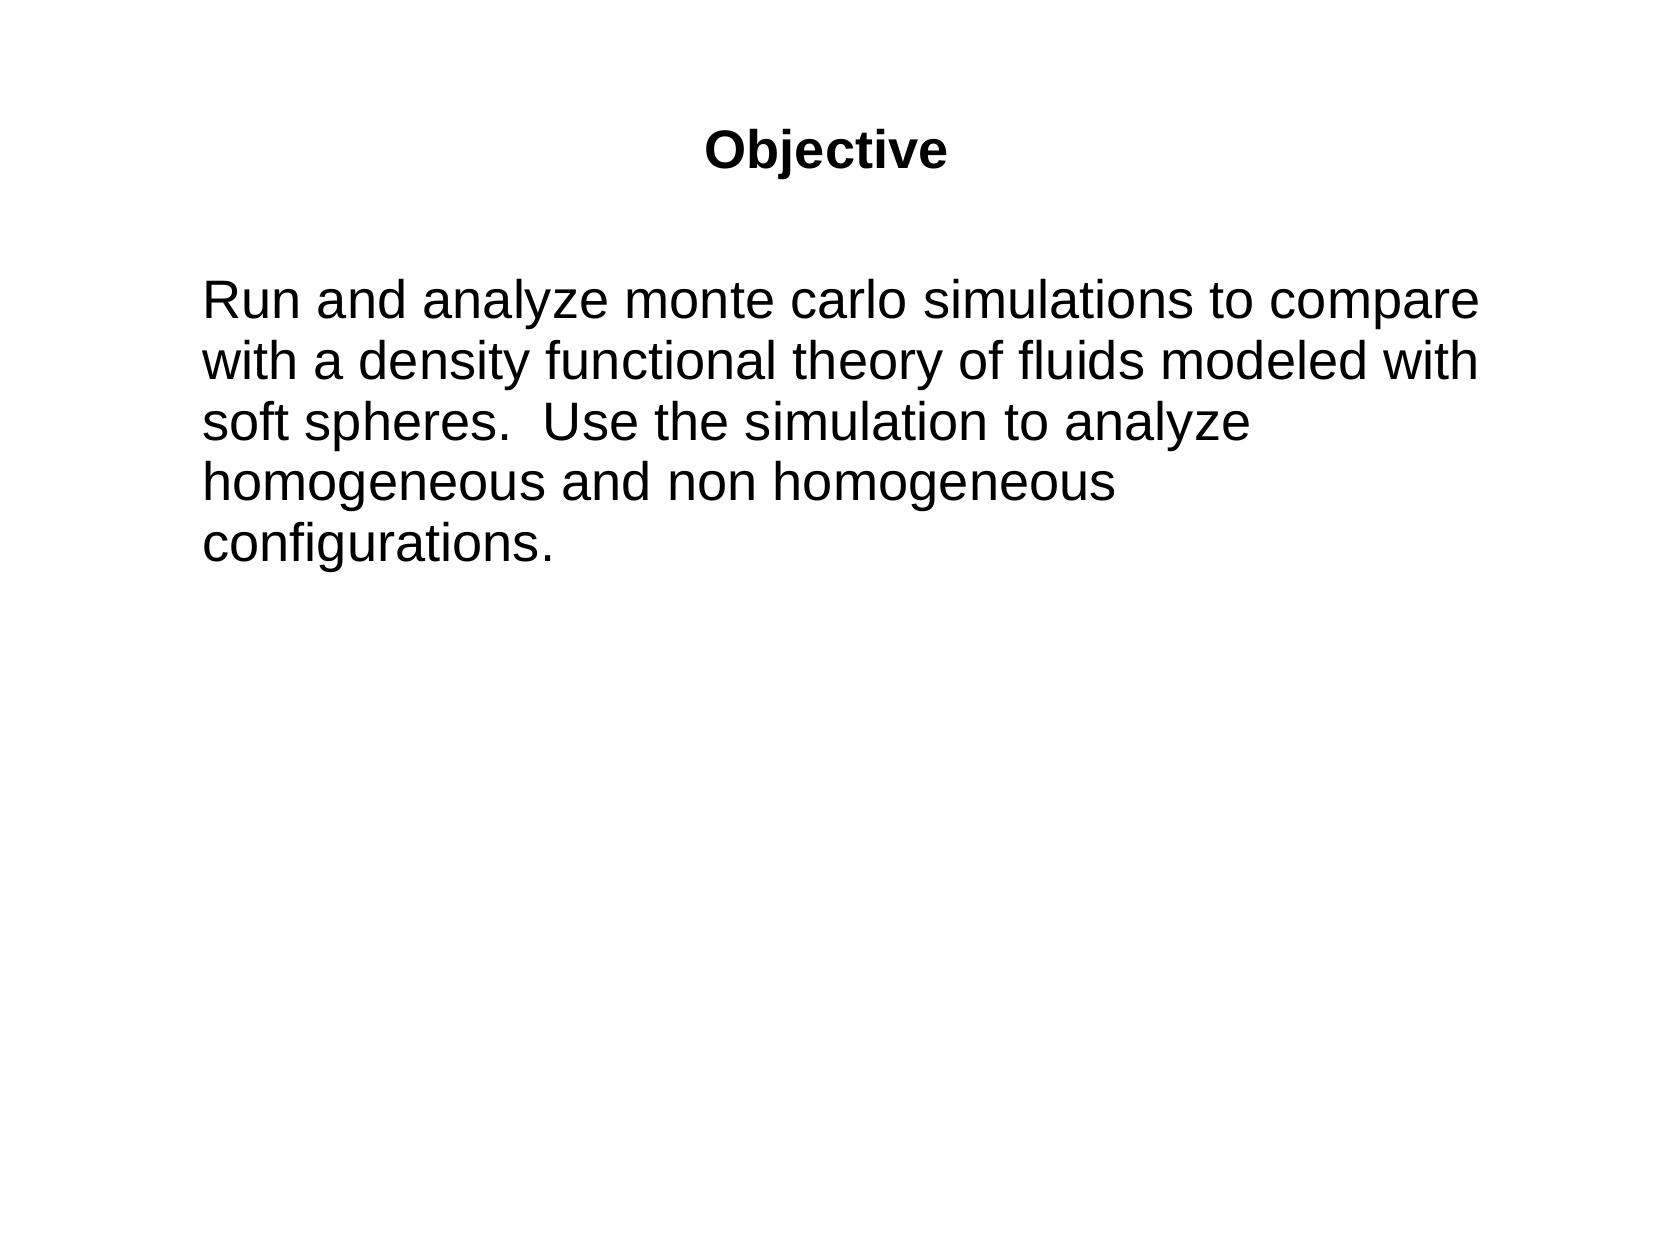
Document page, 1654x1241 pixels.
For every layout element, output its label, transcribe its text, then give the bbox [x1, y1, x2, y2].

text_box Run and analyze monte carlo simulations to compare with a density functional theory of fluids modeled with soft spheres. Use the simulation to analyze homogeneous and non homogeneous configurations. [187, 262, 1501, 580]
text_box Objective [583, 112, 1071, 190]
